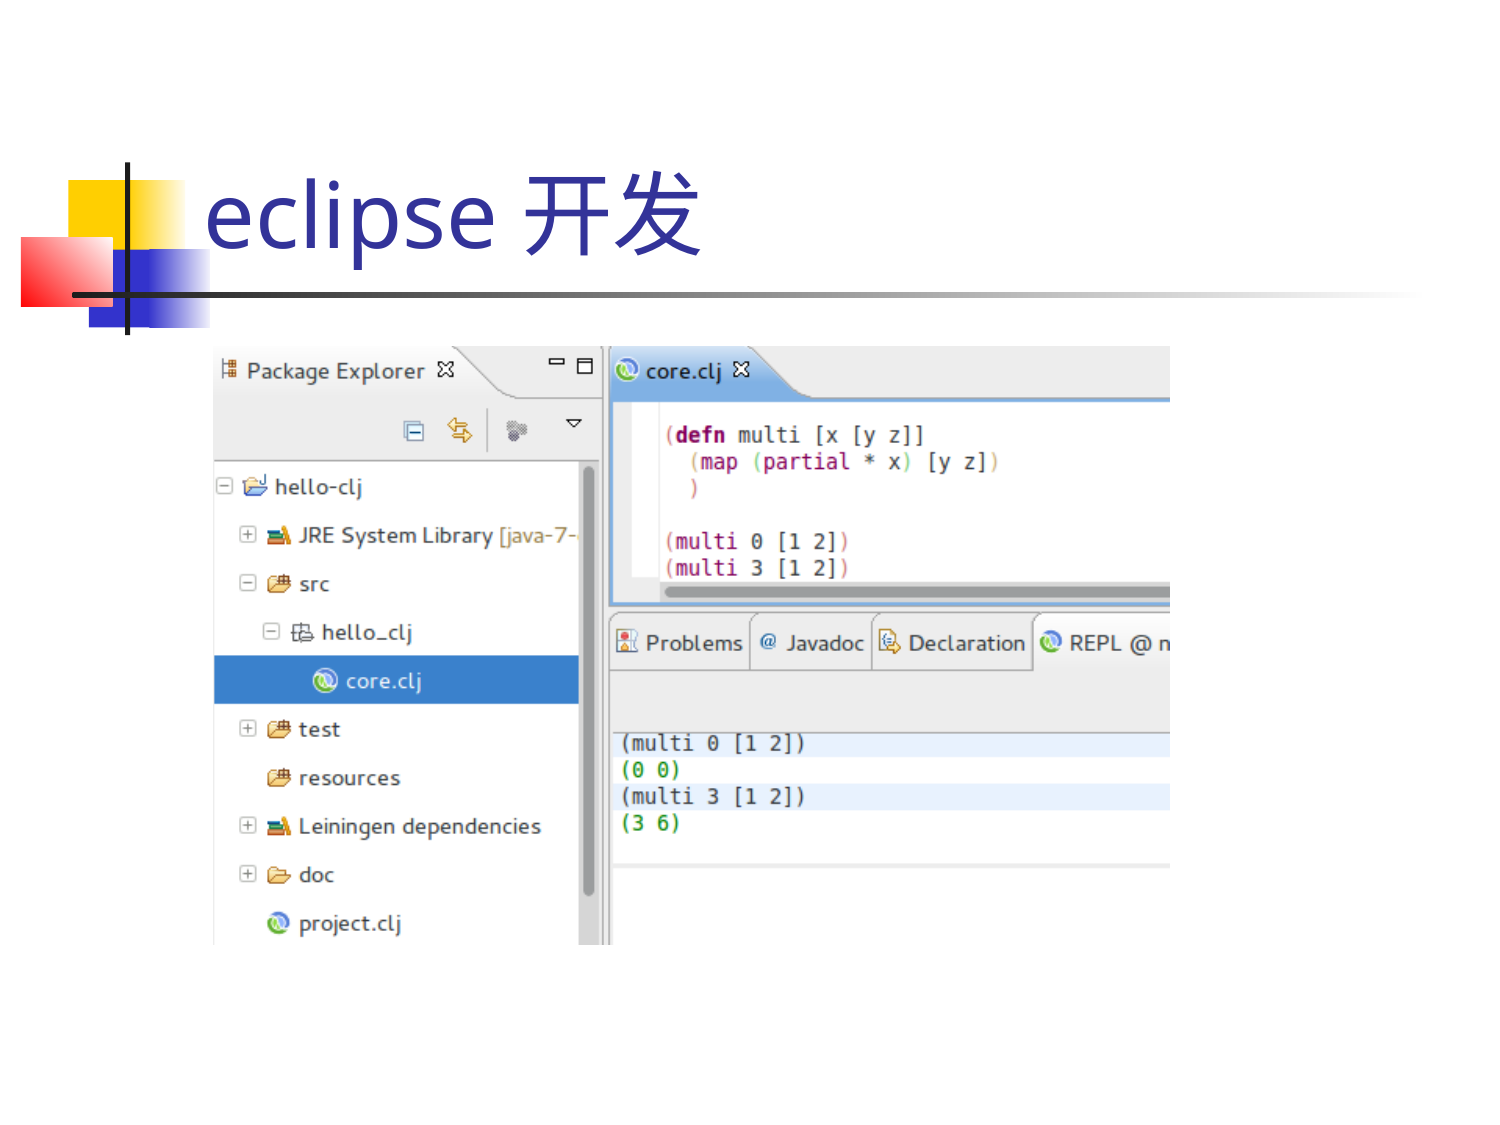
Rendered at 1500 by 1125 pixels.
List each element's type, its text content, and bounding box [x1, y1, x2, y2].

title eclipse开发 [188, 35, 1468, 276]
picture [213, 346, 1170, 945]
